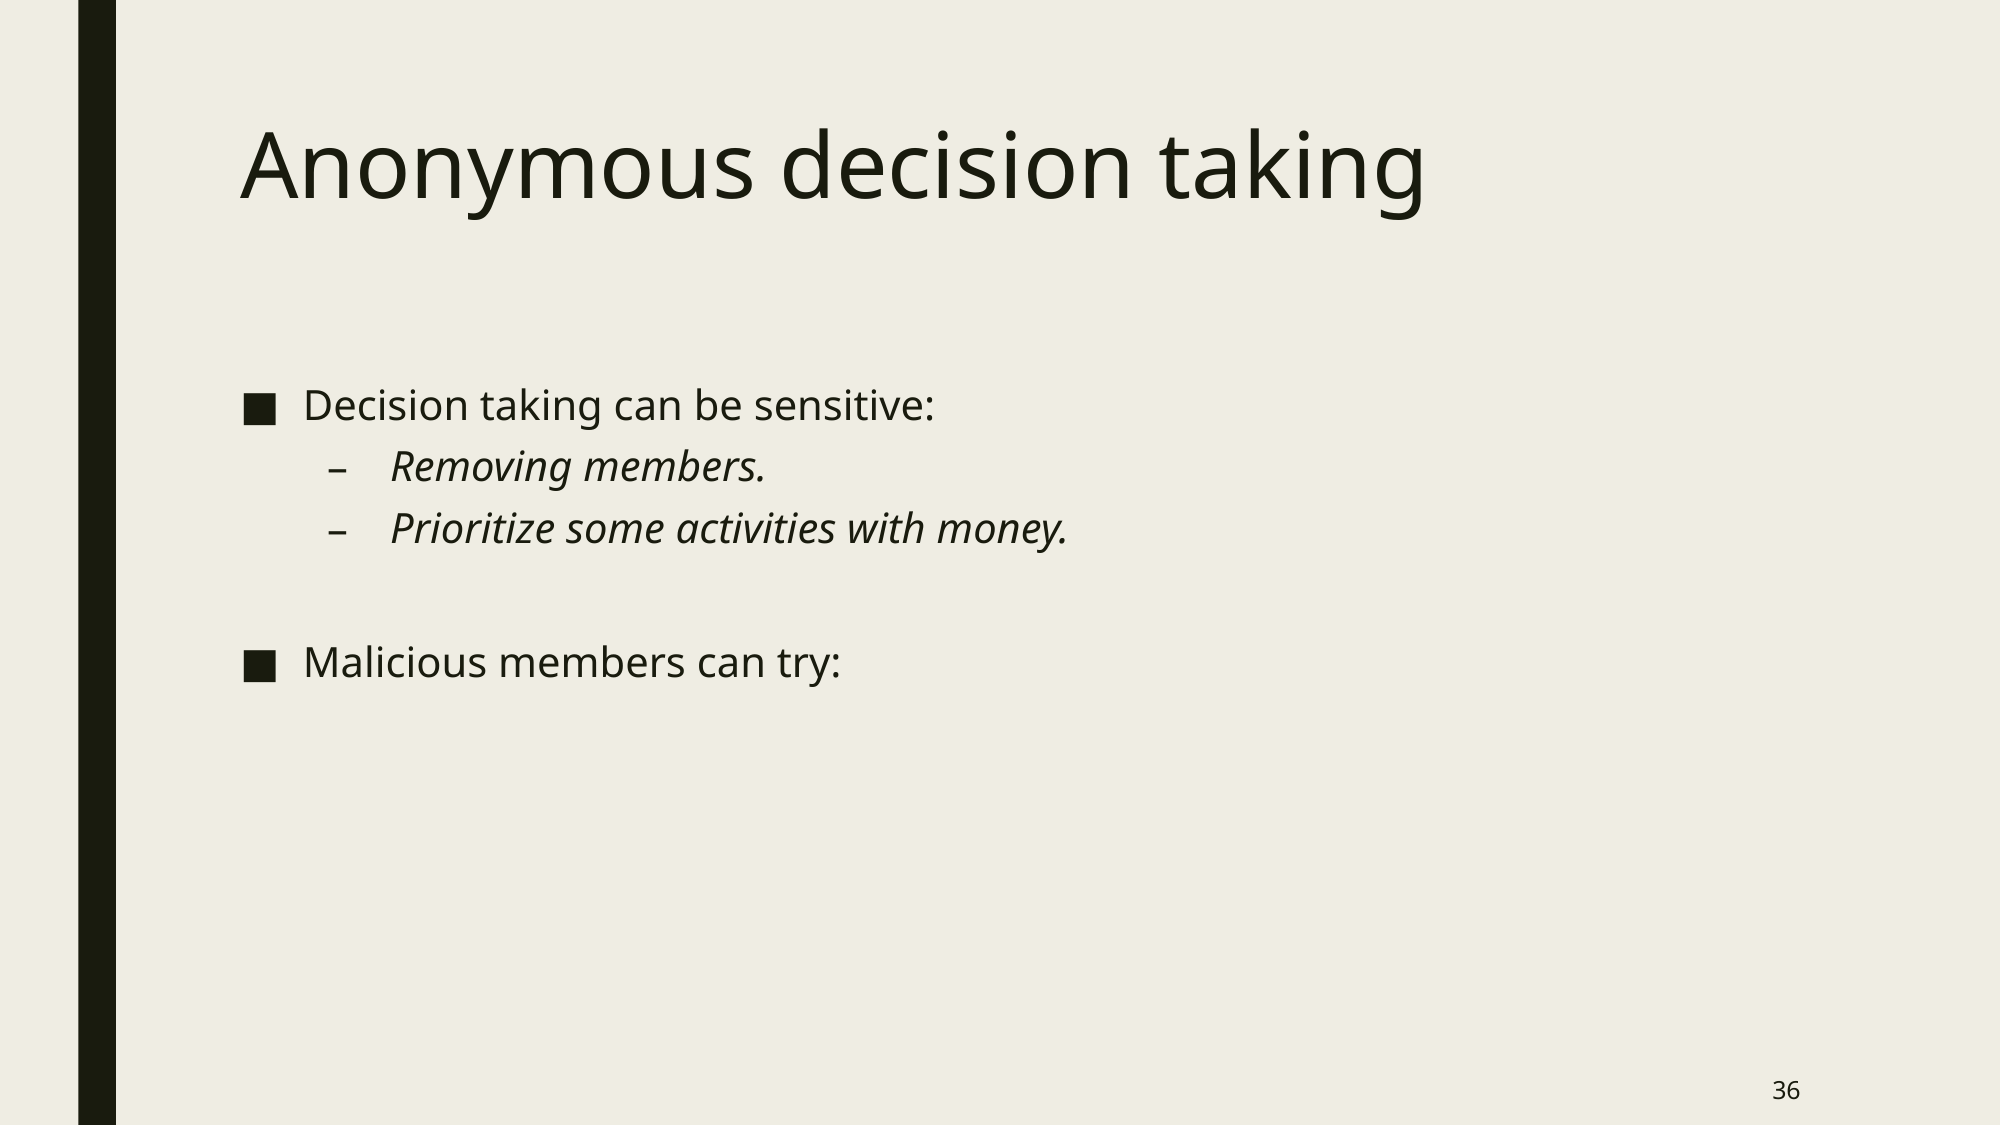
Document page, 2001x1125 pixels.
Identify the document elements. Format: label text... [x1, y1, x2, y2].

title Anonymous decision taking [225, 112, 1800, 357]
slide_number <number> [1553, 1058, 1816, 1125]
list Decision taking can be sensitive: Removing members. Prioritize some activities with money. Malicious members can try: [225, 375, 1800, 963]
